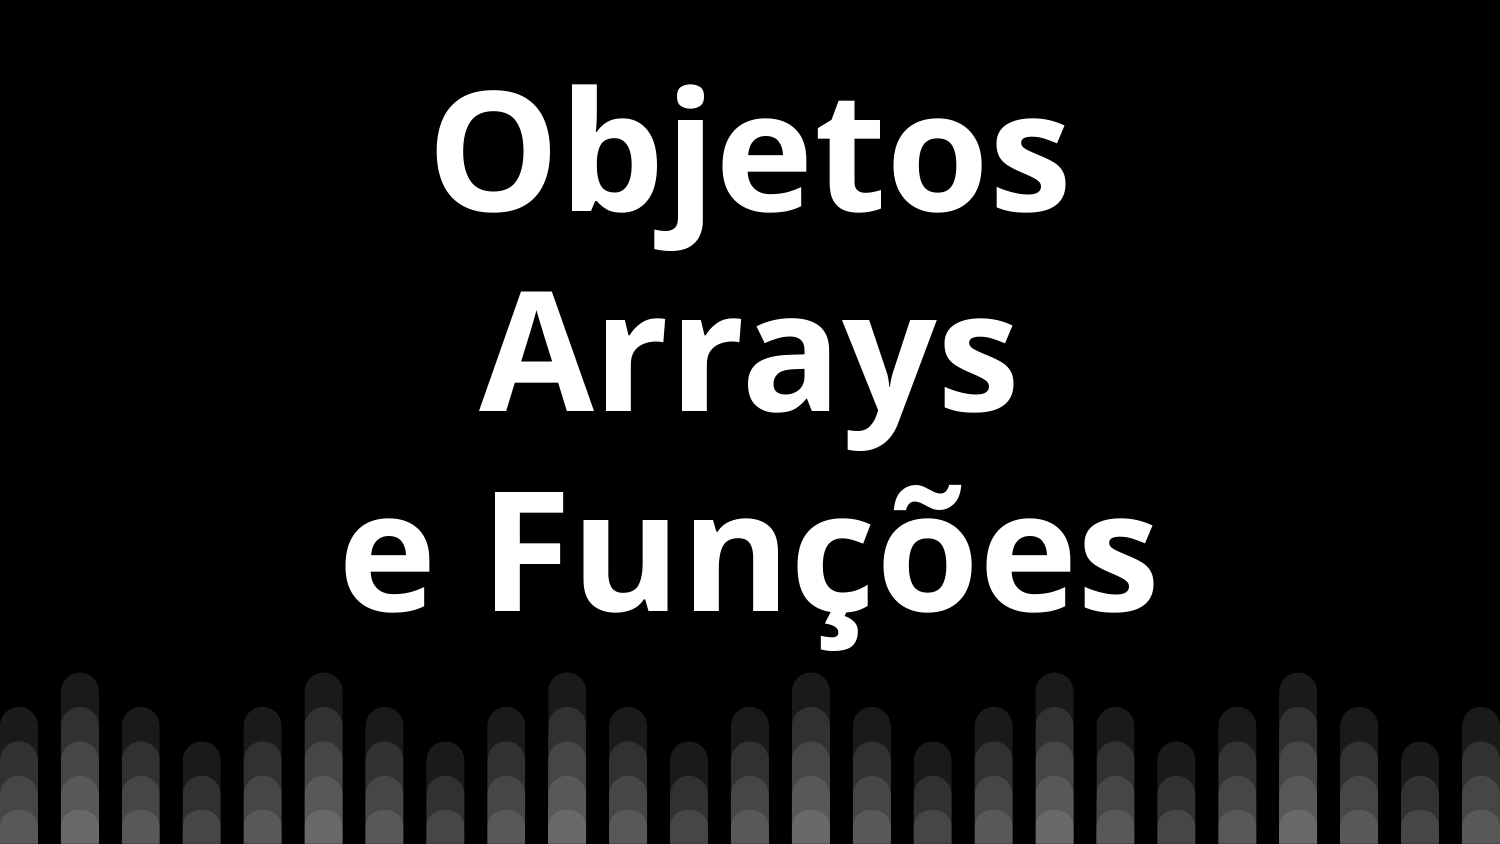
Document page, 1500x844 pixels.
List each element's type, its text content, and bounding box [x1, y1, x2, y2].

title Objetos Arrays e Funções [227, 192, 1273, 498]
